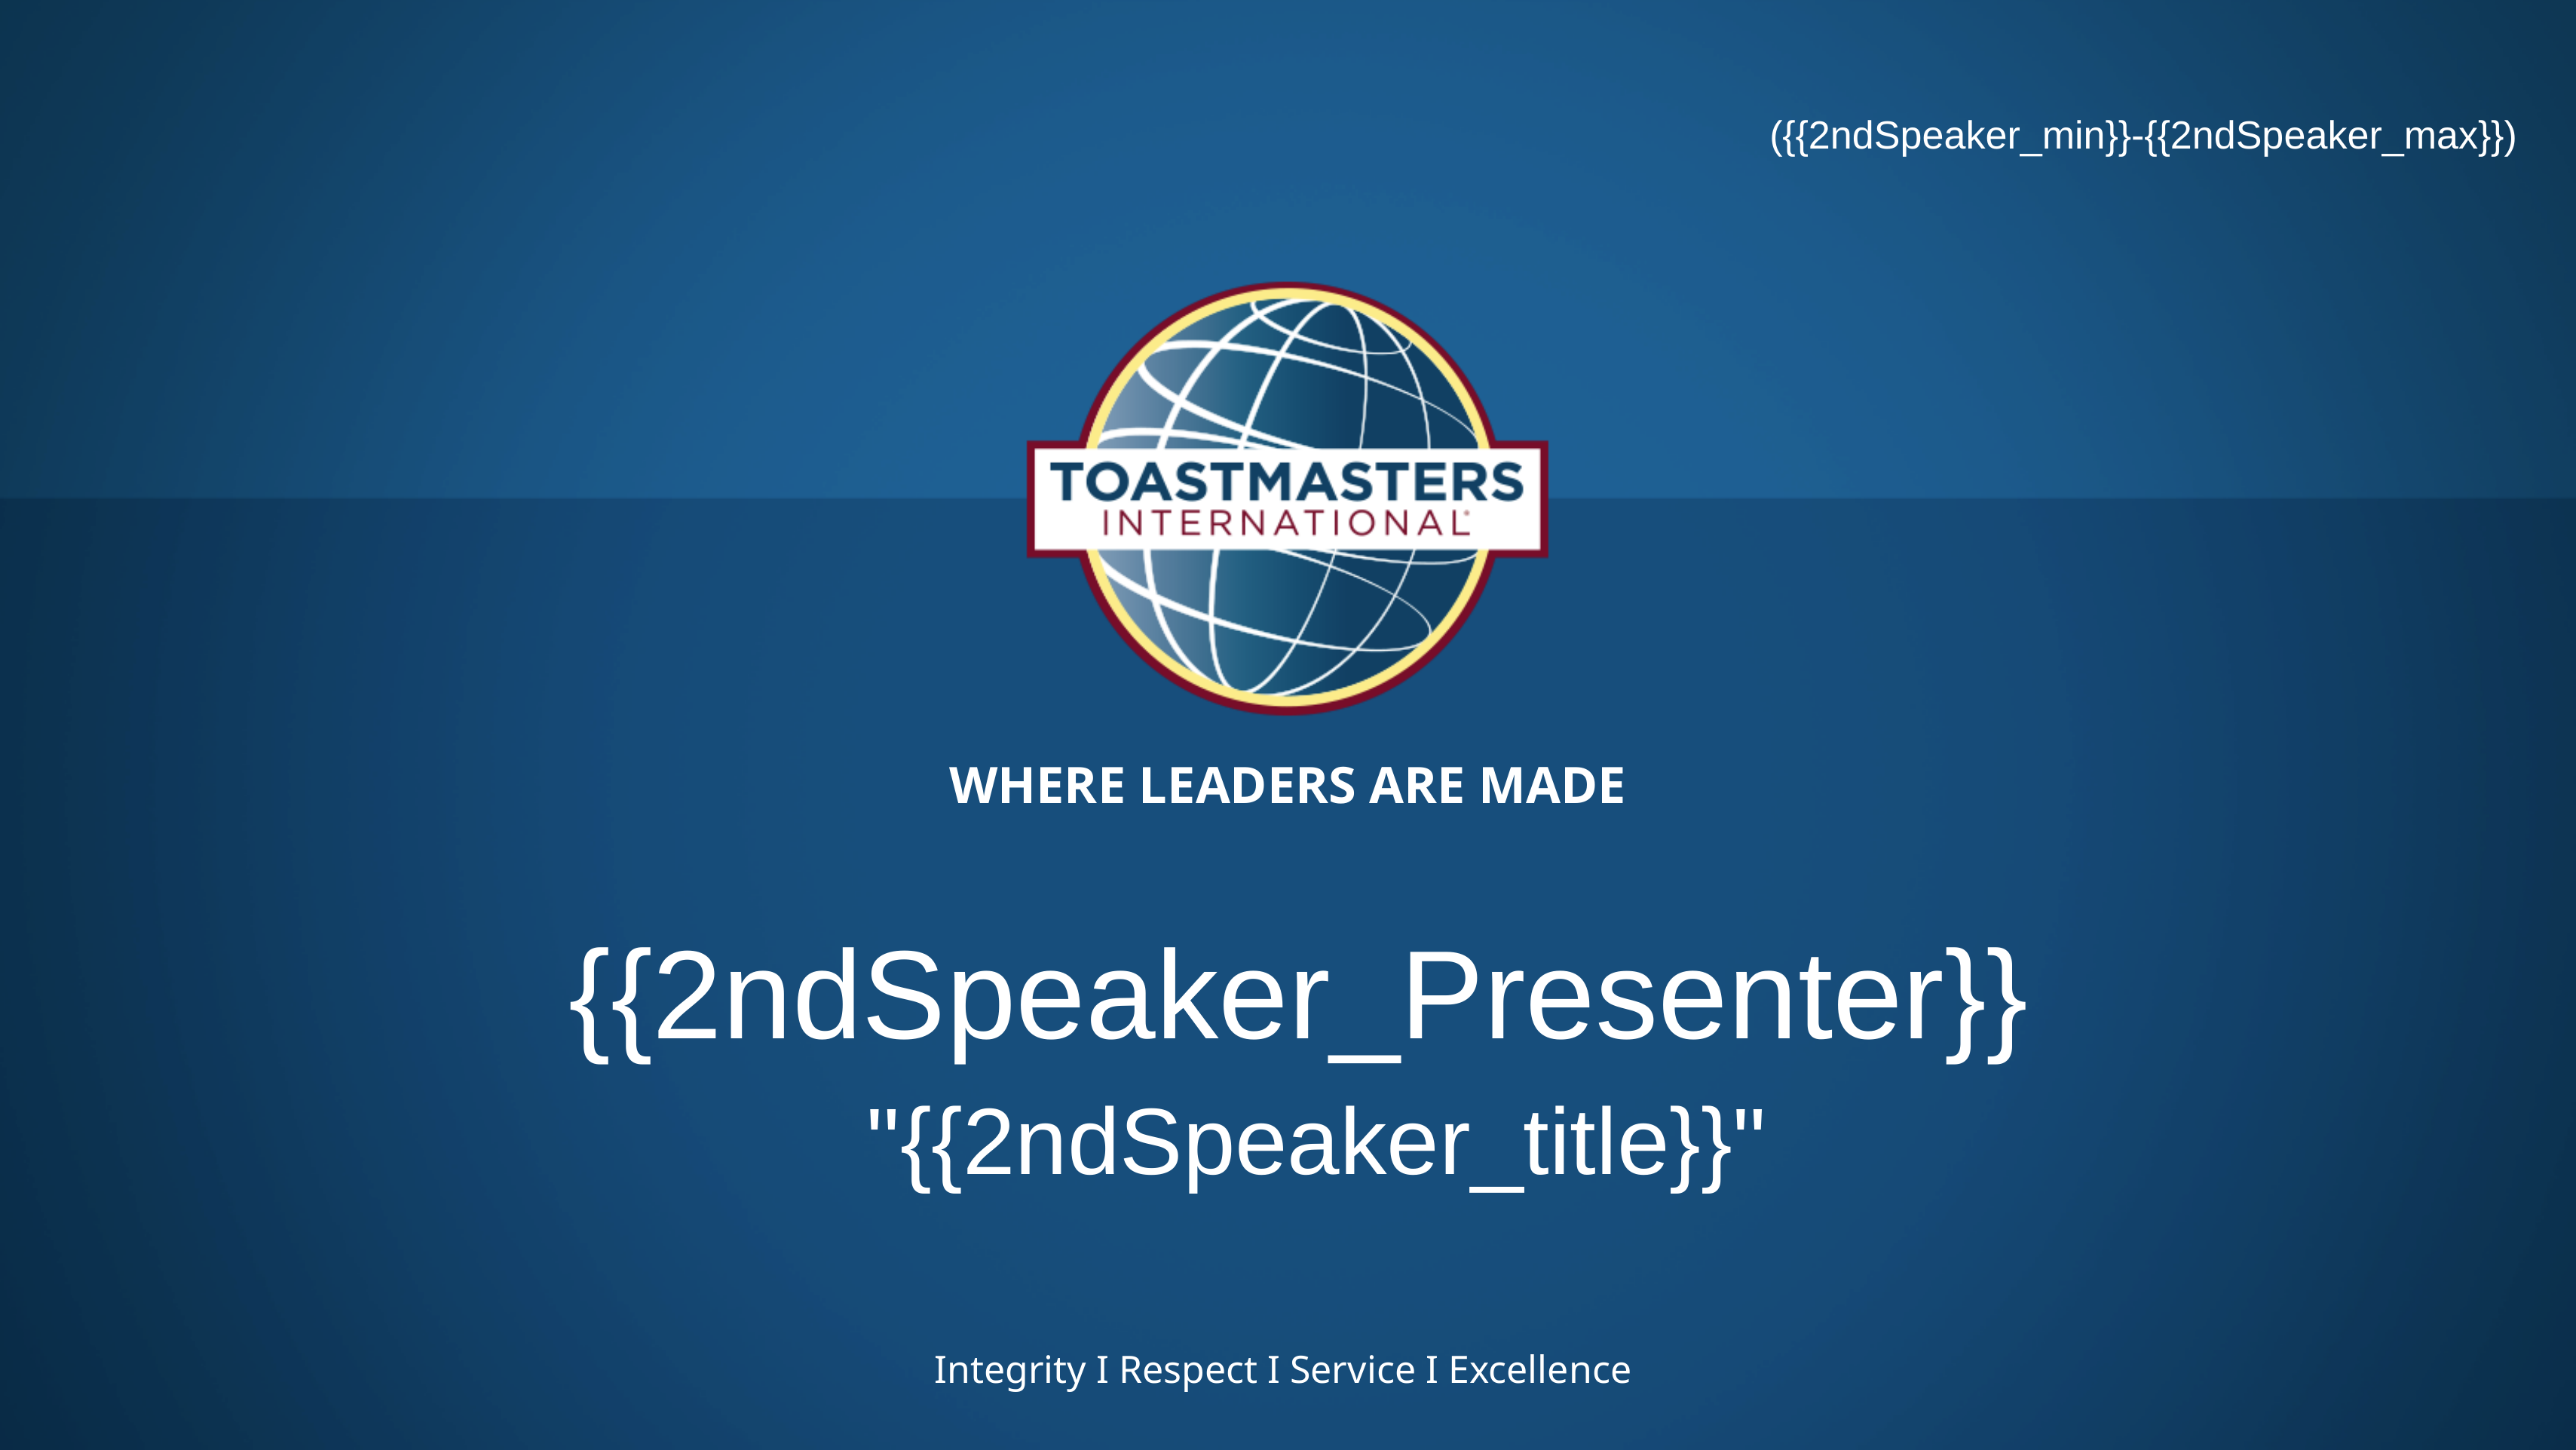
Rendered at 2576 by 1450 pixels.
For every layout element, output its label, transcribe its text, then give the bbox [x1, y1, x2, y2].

list ({{2ndSpeaker_min}}-{{2ndSpeaker_max}}) [1502, 18, 2529, 241]
picture [0, 0, 2576, 1450]
text_box {{2ndSpeaker_Presenter}} "{{2ndSpeaker_title}}" [470, 902, 2163, 1205]
